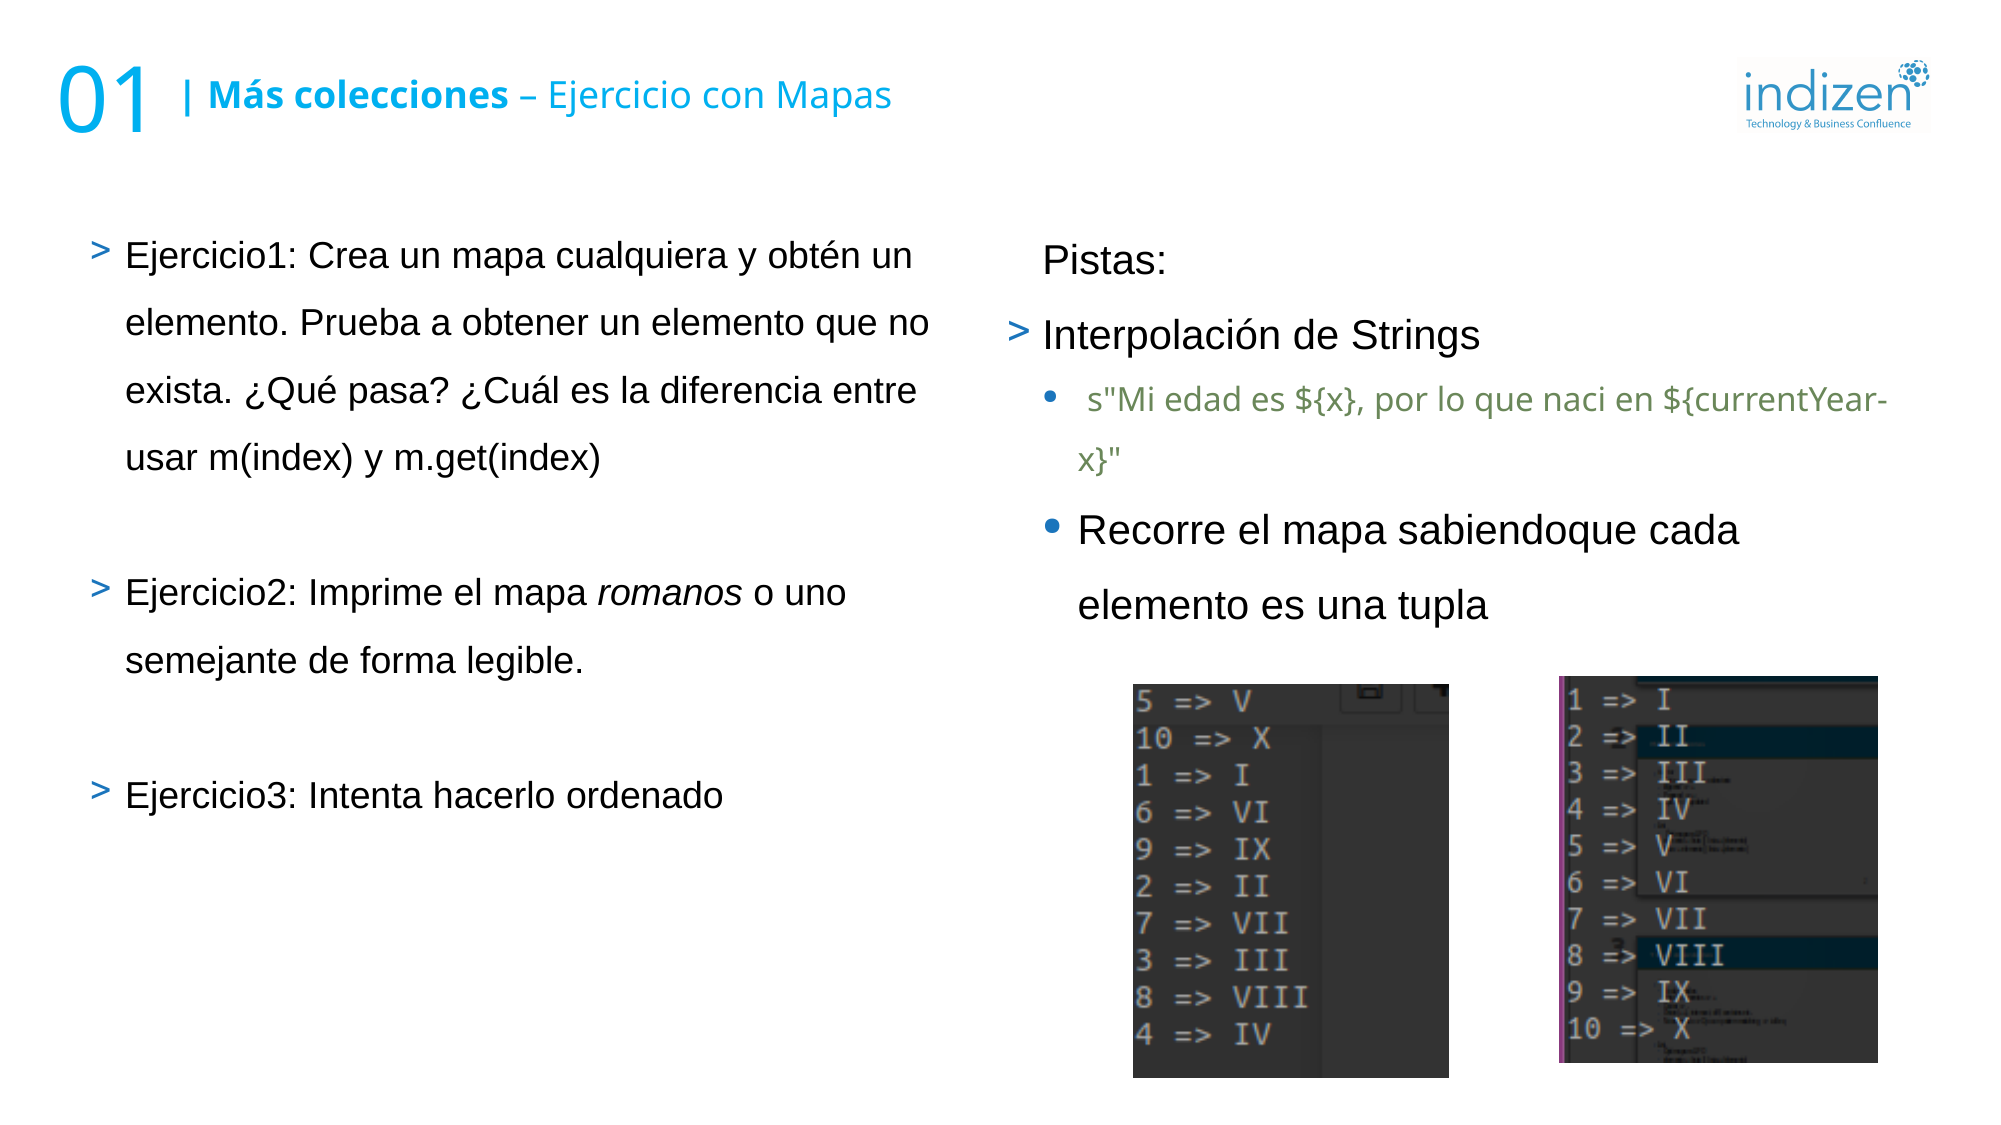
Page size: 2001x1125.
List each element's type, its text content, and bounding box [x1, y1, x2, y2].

text_box Ejercicio1: Crea un mapa cualquiera y obtén un elemento. Prueba a obtener un elemento que no exista. ¿Qué pasa? ¿Cuál es la diferencia entre usar m(index) y m.get(index) Ejercicio2: Imprime el mapa romanos o uno semejante de forma legible. Ejercicio3: Intenta hacerlo ordenado [75, 200, 992, 945]
picture [1737, 57, 1931, 133]
picture [1559, 676, 1878, 1063]
text_box Pistas: Interpolación de Strings s"Mi edad es ${x}, por lo que naci en ${currentYear-x}" Recorre el mapa sabiendoque cada elemento es una tupla [992, 200, 1933, 1052]
text_box 01 [69, 72, 96, 126]
text_box | Más colecciones – Ejercicio con Mapas [157, 60, 1276, 126]
text_box 01 [41, 45, 1392, 127]
picture [1133, 684, 1449, 1078]
